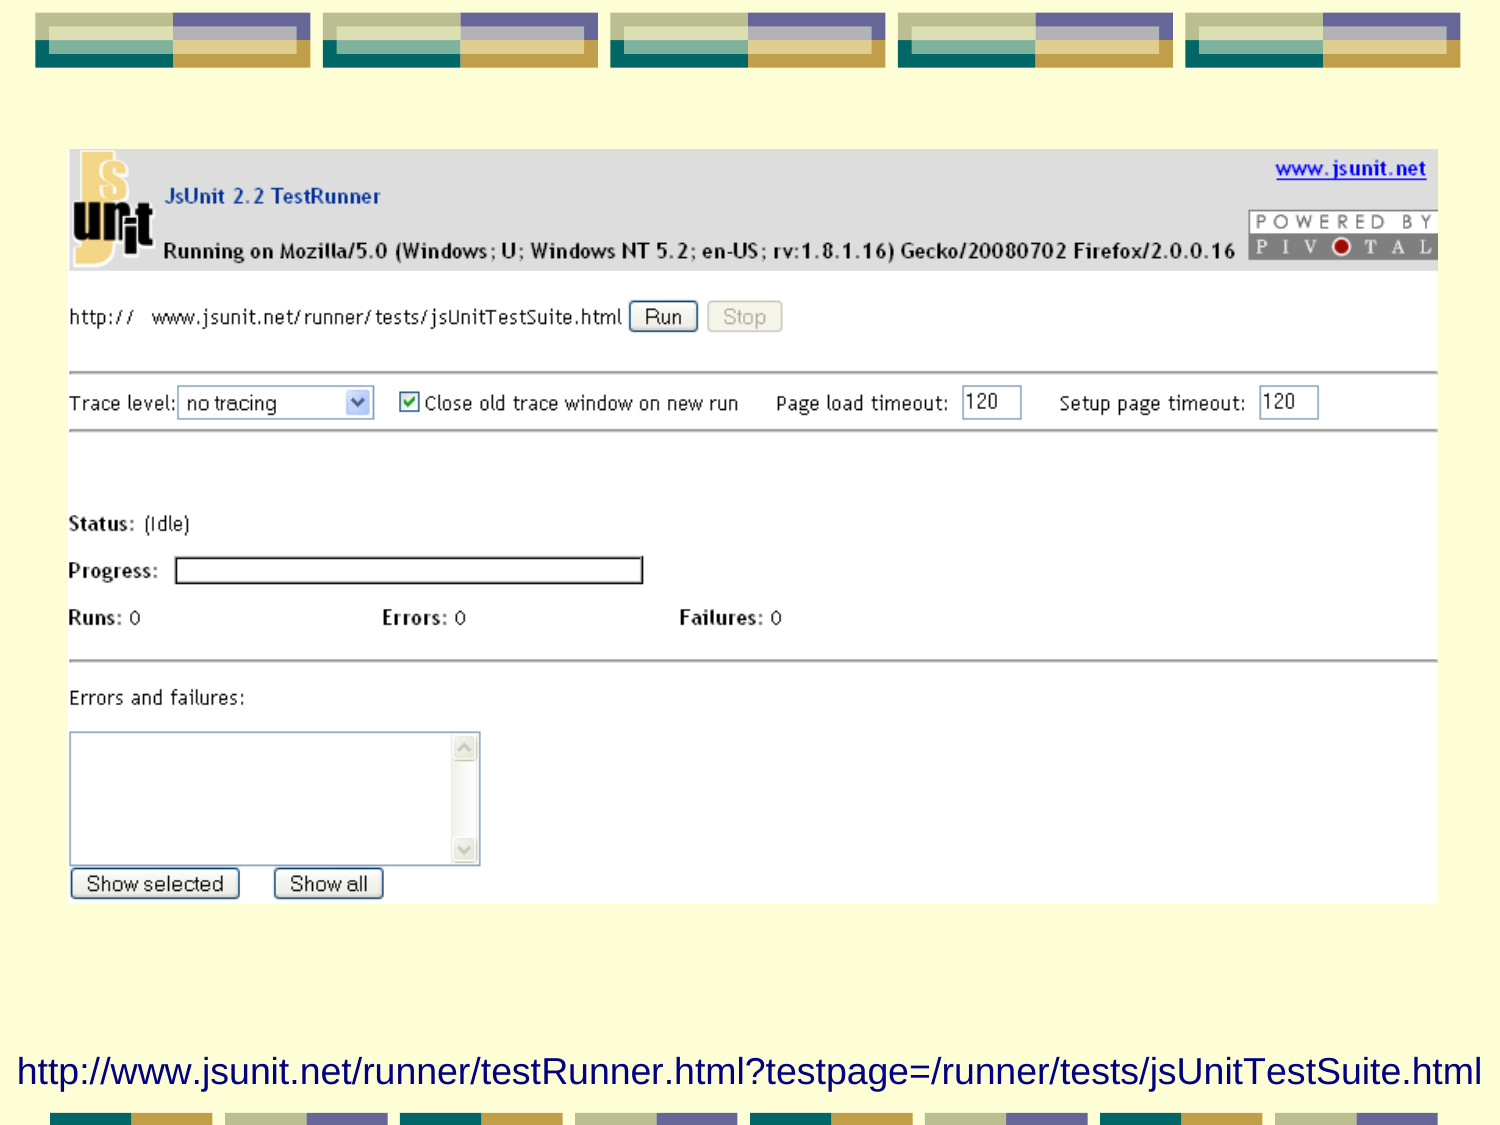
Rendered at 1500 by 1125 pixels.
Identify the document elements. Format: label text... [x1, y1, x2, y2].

text_box http://www.jsunit.net/runner/testRunner.html?testpage=/runner/tests/jsUnitTestSuite.html [16, 1047, 1500, 1106]
picture [68, 149, 1438, 904]
